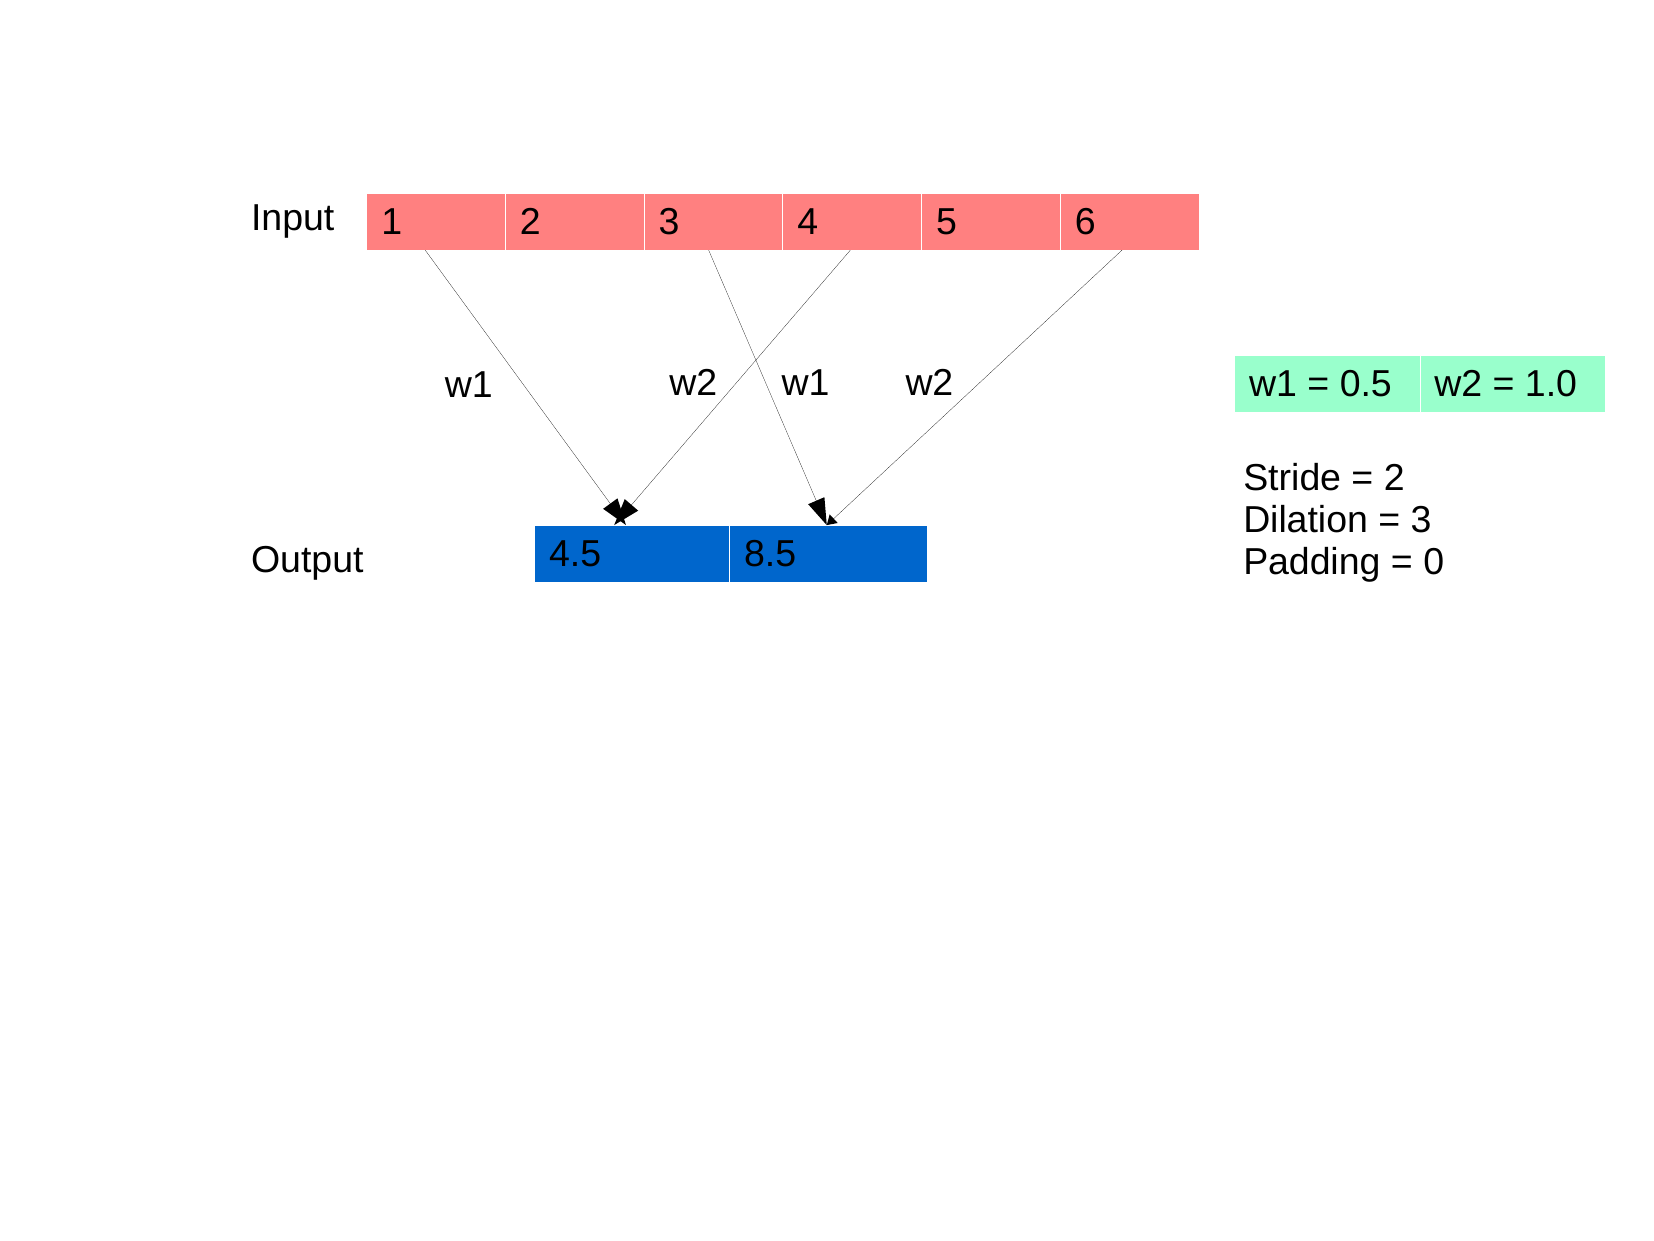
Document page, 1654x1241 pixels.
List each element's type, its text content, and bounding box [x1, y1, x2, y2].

text_box Input [236, 188, 390, 288]
table_header 3 [645, 194, 782, 250]
table_header w1 = 0.5 [1235, 356, 1420, 412]
table_header 4.5 [535, 526, 729, 582]
text_box w1 [766, 354, 845, 412]
text_box w2 [890, 354, 969, 414]
table_header w2 = 1.0 [1421, 356, 1605, 412]
text_box w1 [430, 356, 508, 544]
text_box Output [236, 531, 414, 589]
table_header 5 [922, 194, 1060, 250]
table_header 4 [783, 194, 921, 250]
table_header 8.5 [730, 526, 927, 582]
text_box w2 [654, 354, 733, 414]
table_header 2 [506, 194, 644, 250]
table_header 6 [1061, 194, 1199, 250]
text_box Stride = 2 Dilation = 3 Padding = 0 [1228, 448, 1460, 590]
table_header 1 [390, 194, 505, 250]
